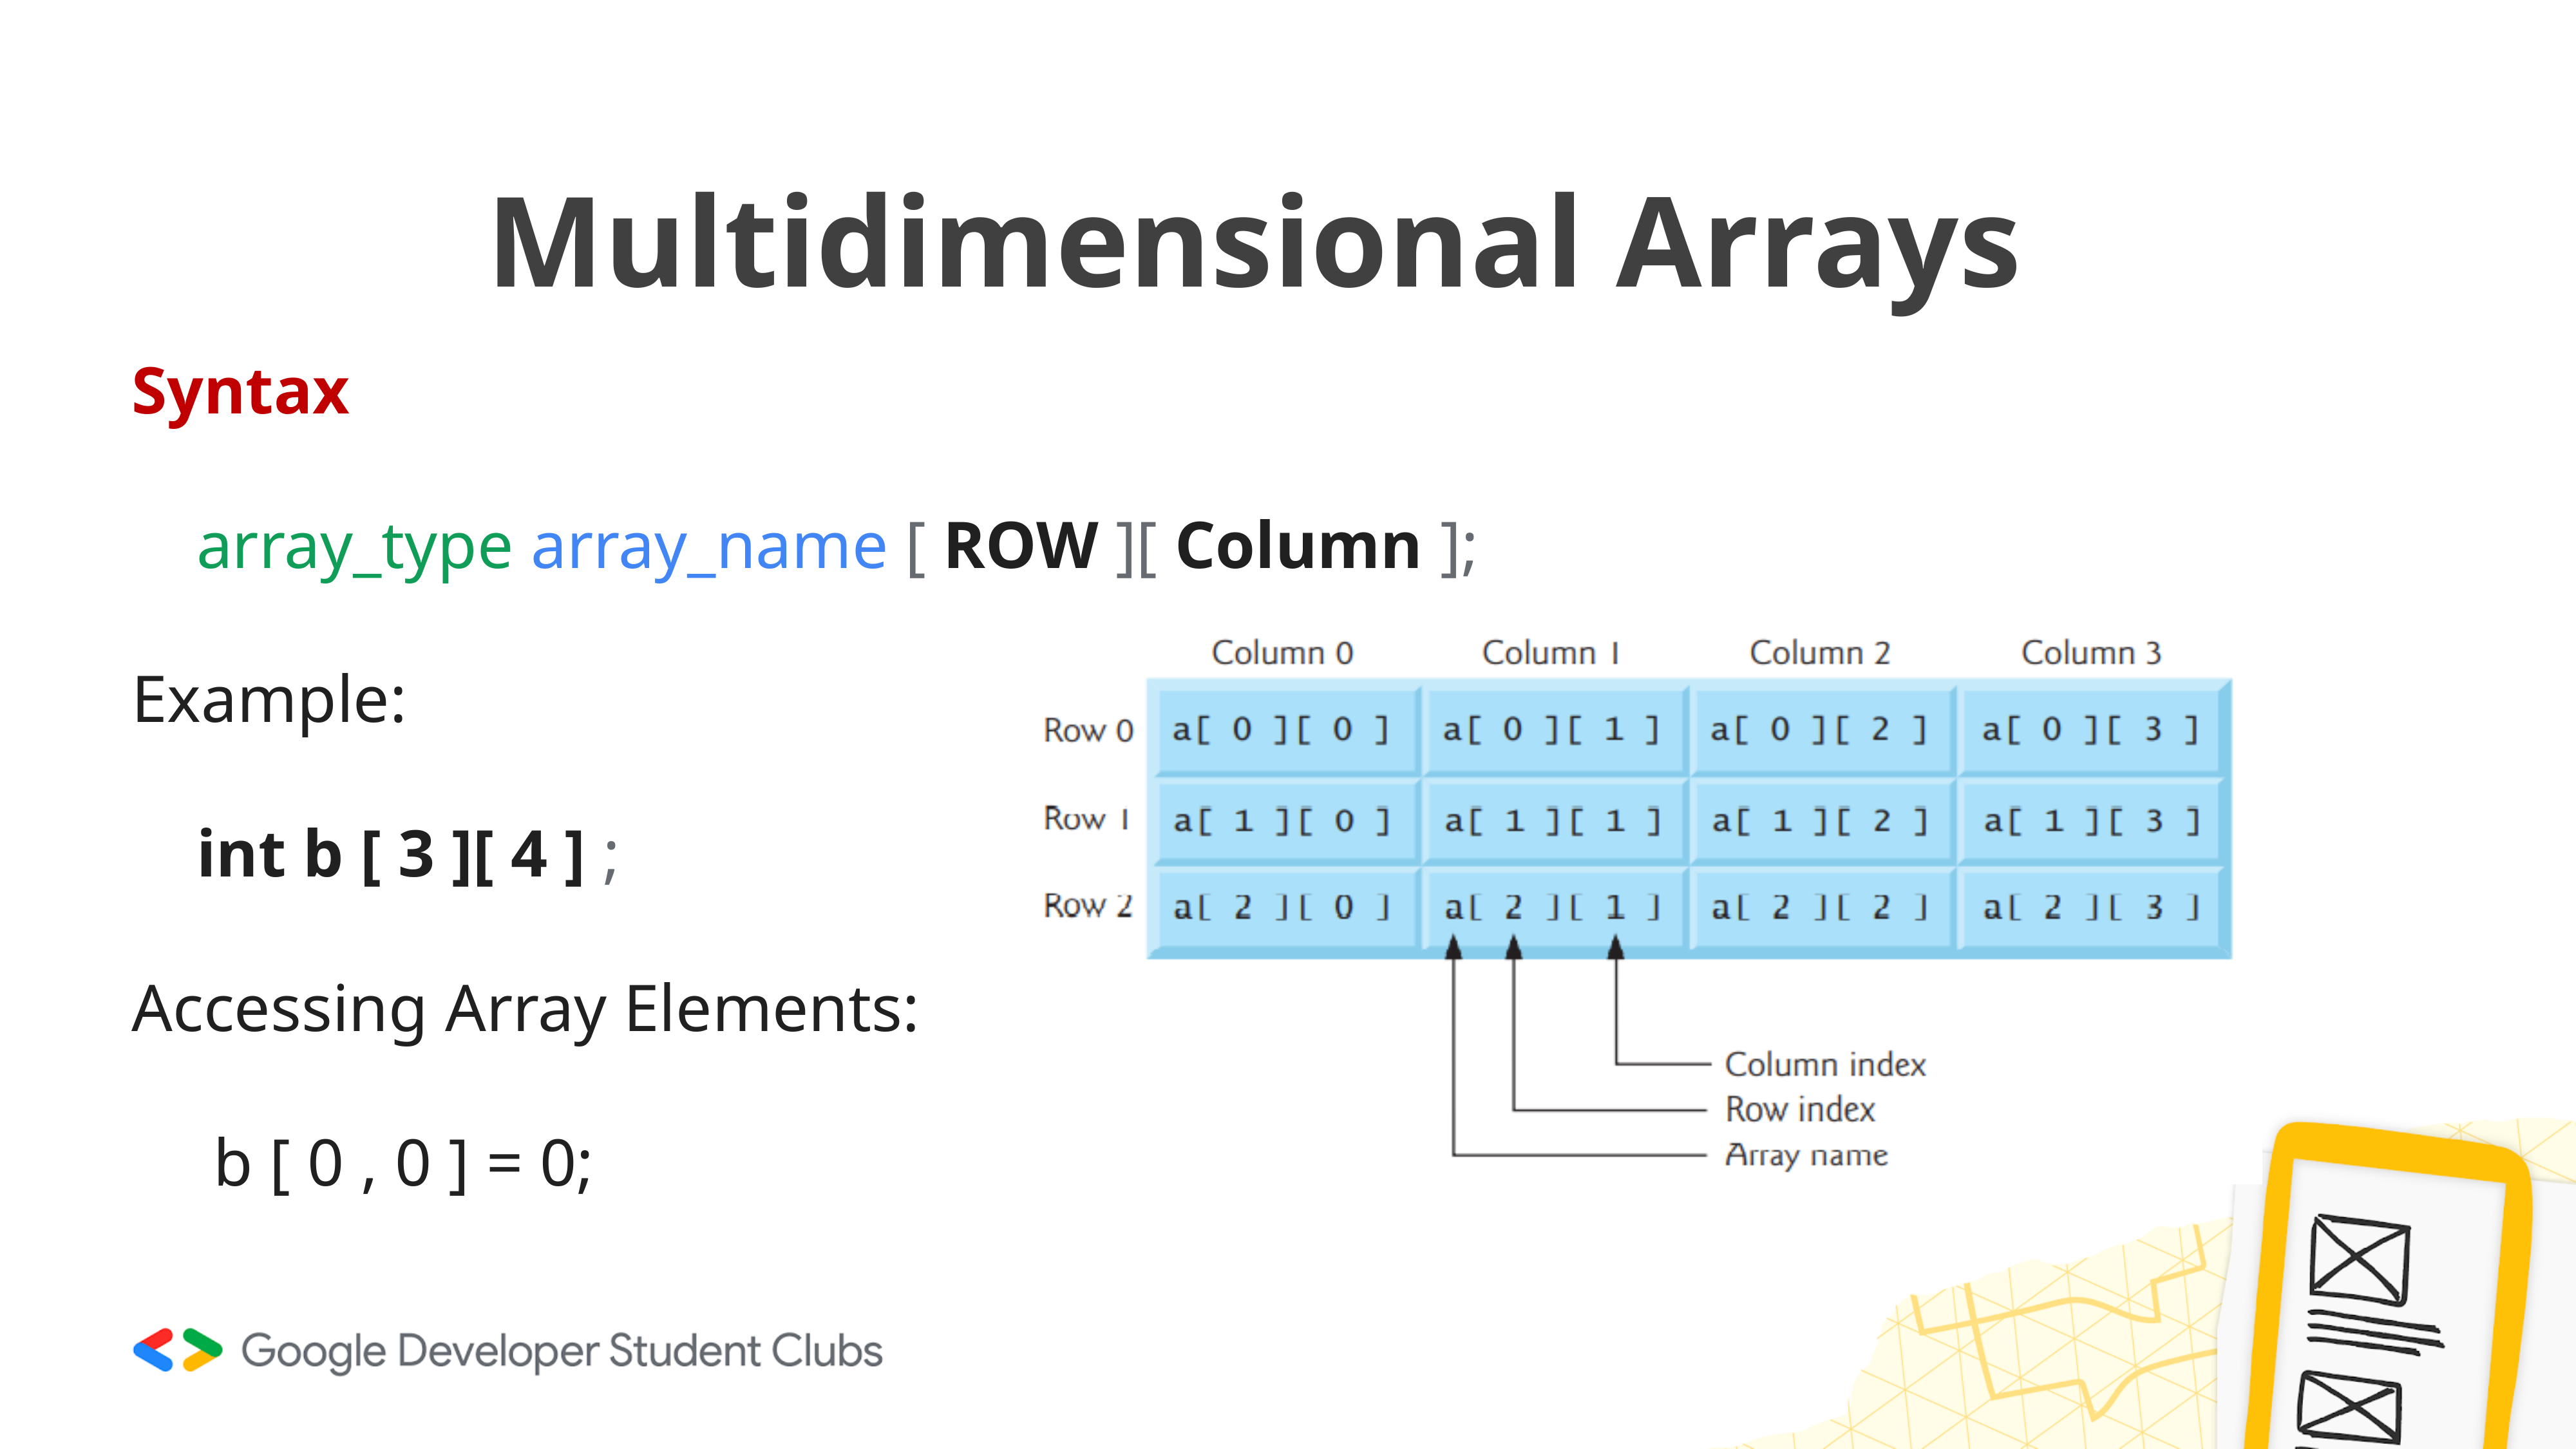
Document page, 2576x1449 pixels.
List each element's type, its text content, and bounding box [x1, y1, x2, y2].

title Multidimensional Arrays [94, 136, 2414, 340]
list Syntax array_type array_name [ ROW ][ Column ]; Example: int b [ 3 ][ 4 ] ; Accessing Array Elements: b [ 0 , 0 ] = 0; [122, 339, 2441, 1296]
picture [0, 0, 2576, 1449]
